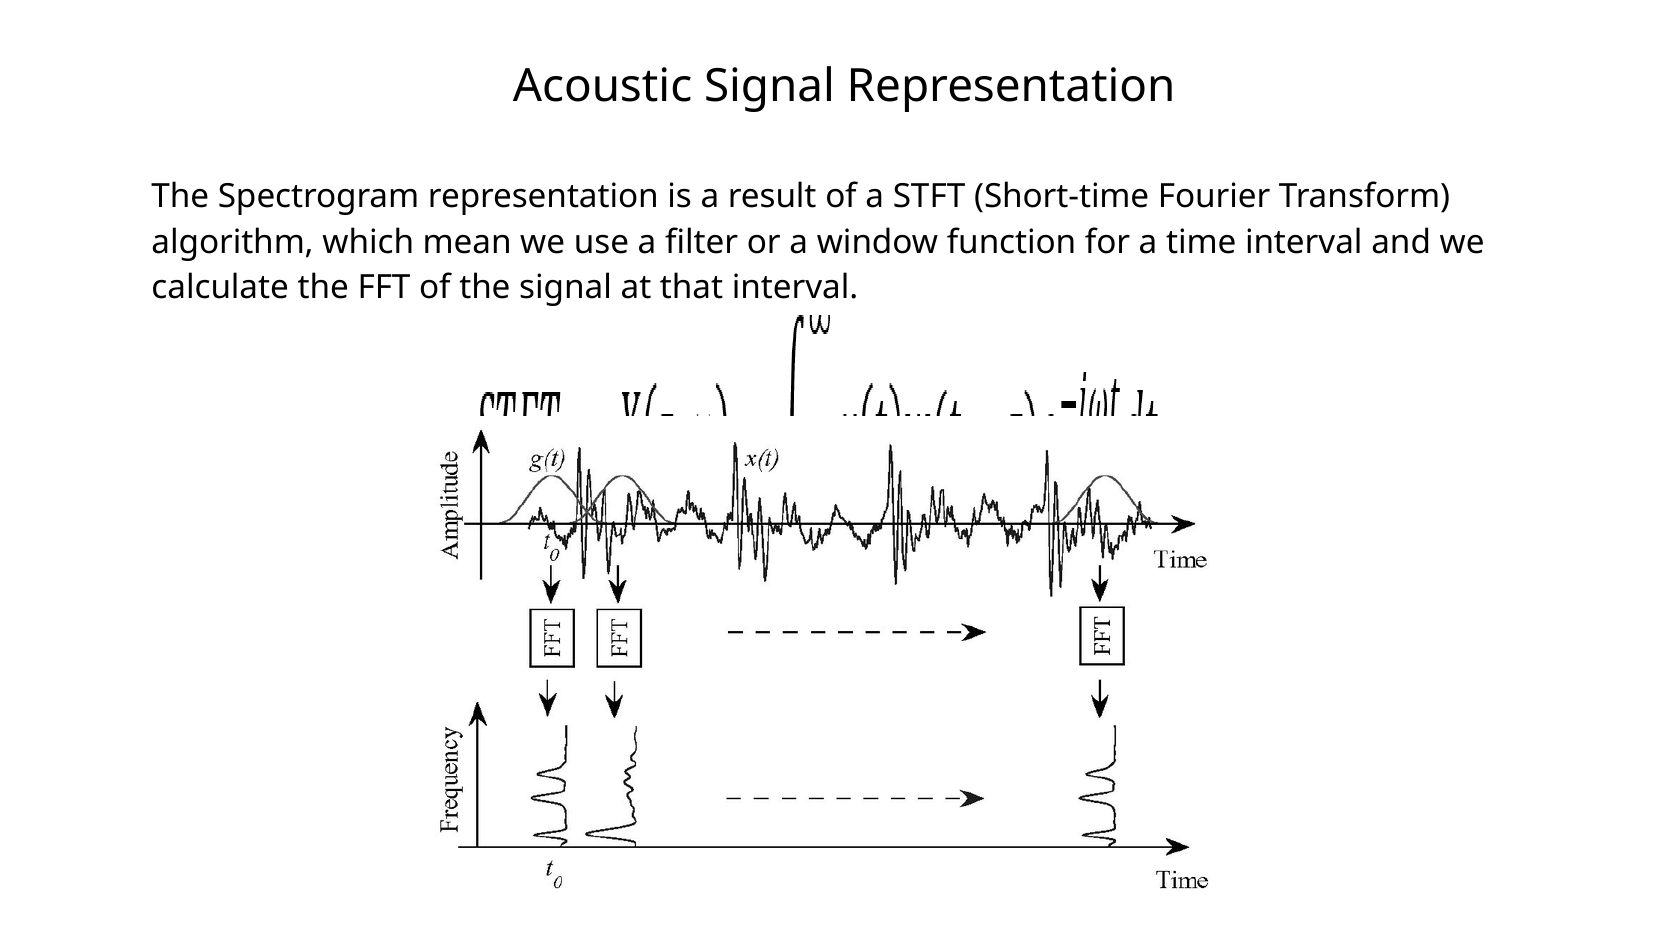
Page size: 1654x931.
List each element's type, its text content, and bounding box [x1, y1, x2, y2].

text_box Acoustic Signal Representation [242, 45, 1411, 136]
picture [429, 315, 1225, 897]
text_box The Spectrogram representation is a result of a STFT (Short-time Fourier Transform) algorithm, which mean we use a filter or a window function for a time interval and we calculate the FFT of the signal at that interval. [136, 165, 1517, 331]
